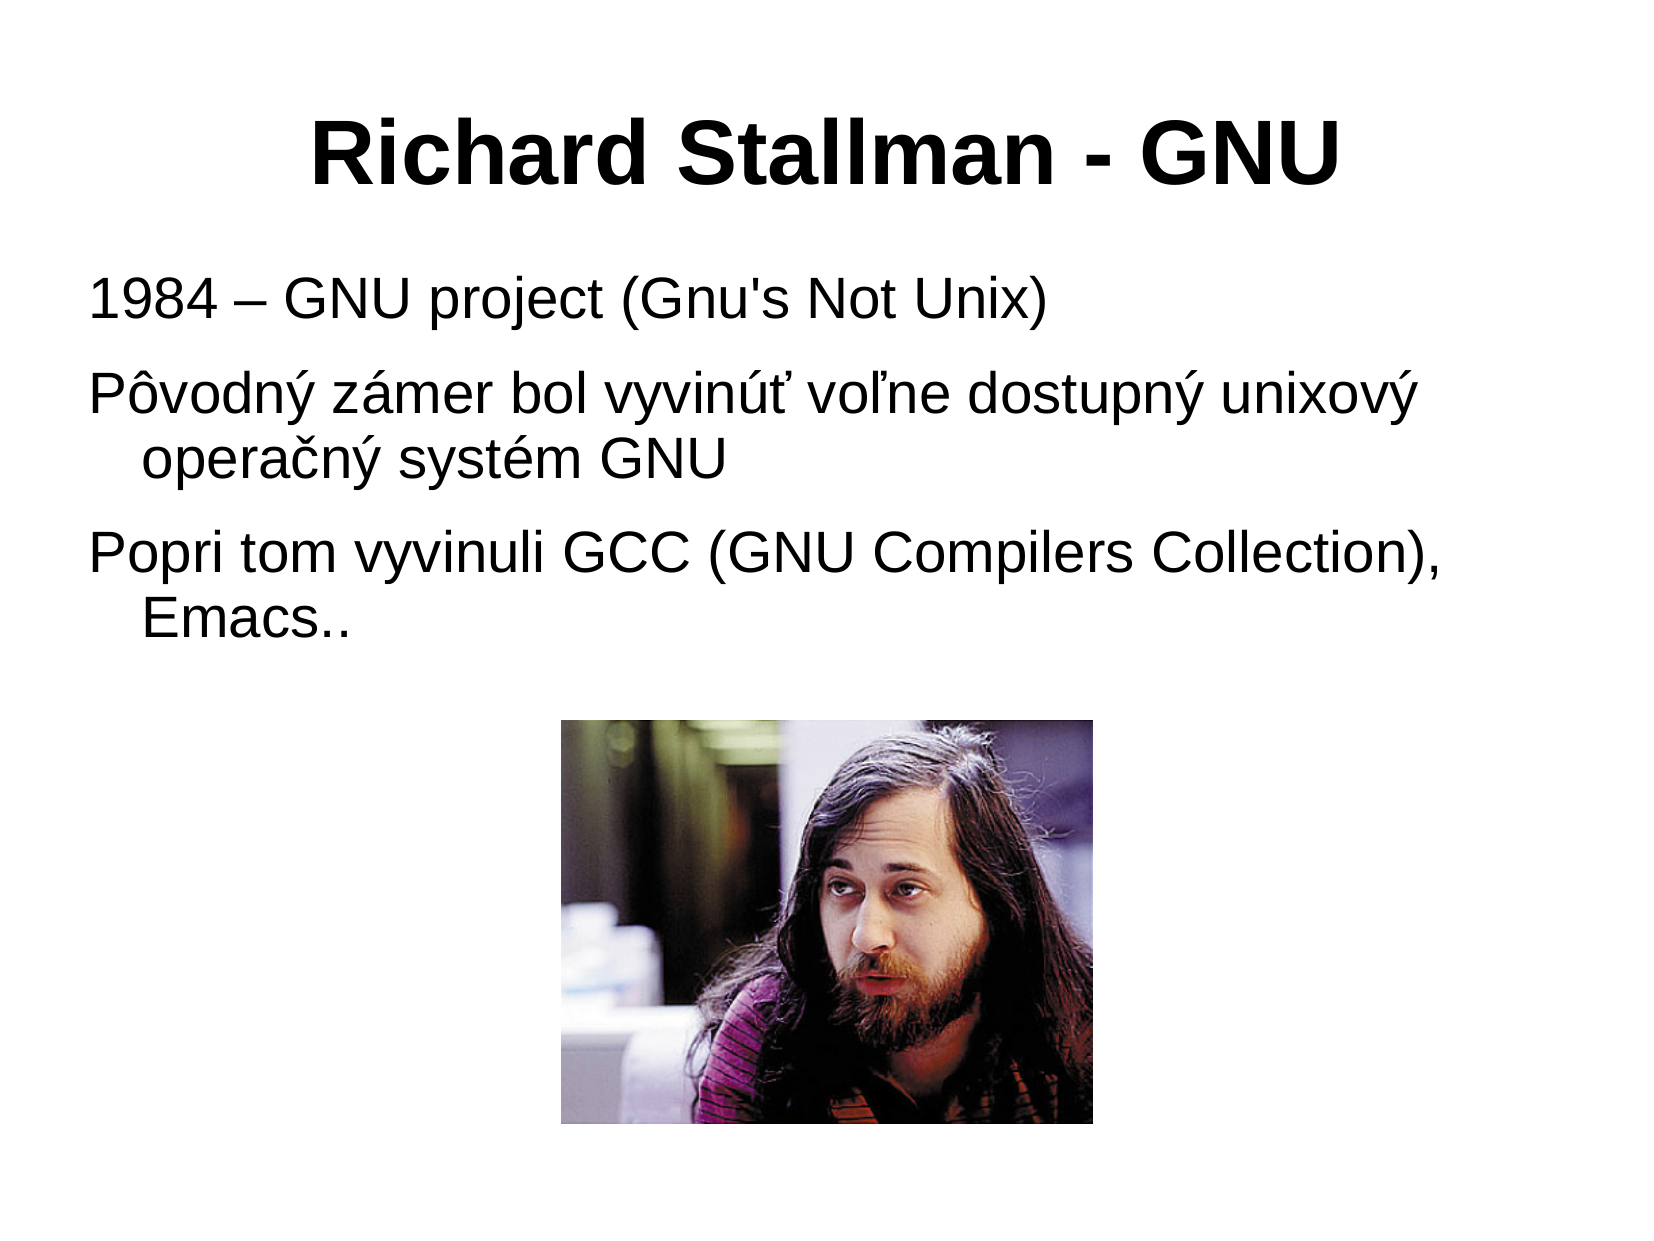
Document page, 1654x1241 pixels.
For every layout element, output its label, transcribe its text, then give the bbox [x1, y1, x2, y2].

title Richard Stallman - GNU [82, 49, 1571, 257]
list 1984 – GNU project (Gnu's Not Unix) Pôvodný zámer bol vyvinúť voľne dostupný unixový operačný systém GNU Popri tom vyvinuli GCC (GNU Compilers Collection), Emacs.. [71, 265, 1565, 680]
picture [561, 720, 1093, 1124]
